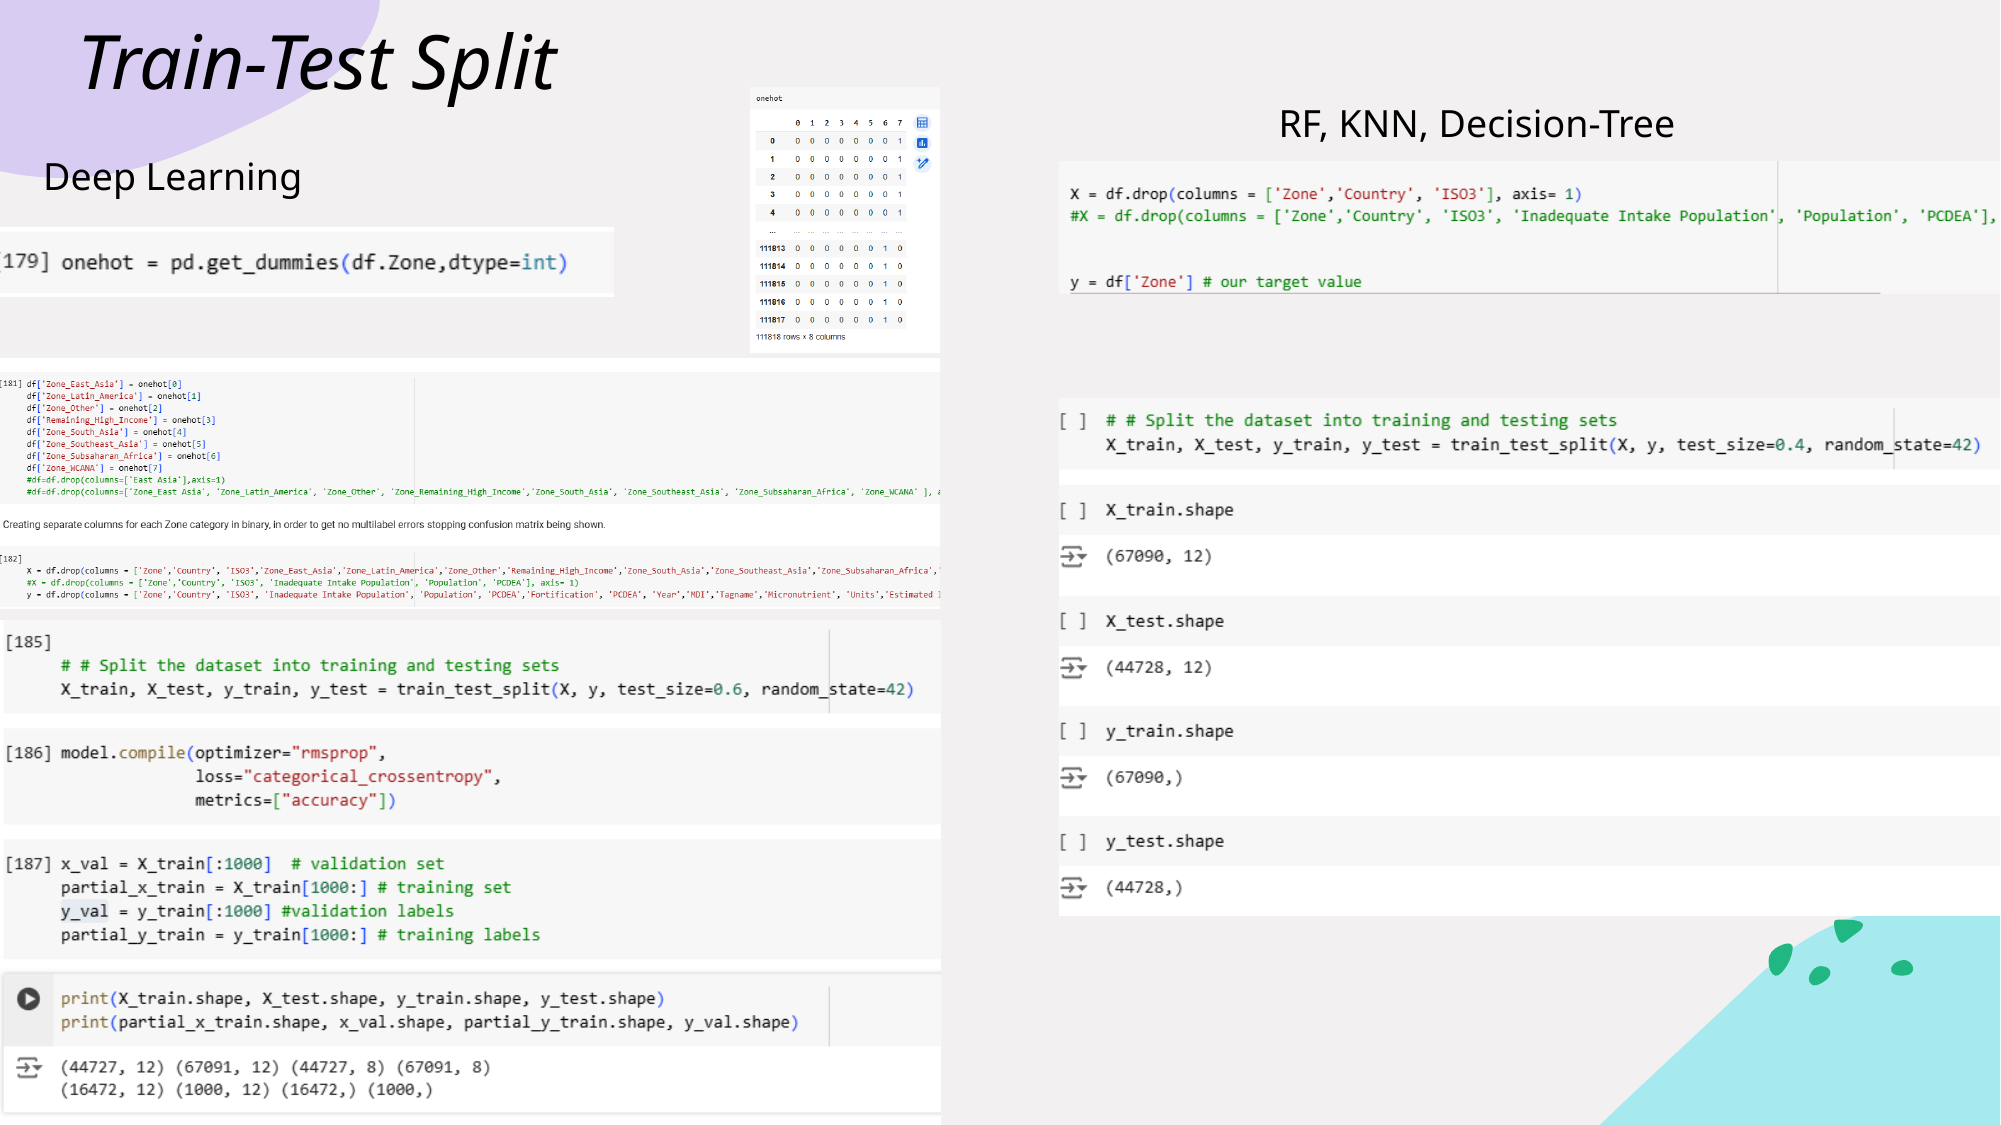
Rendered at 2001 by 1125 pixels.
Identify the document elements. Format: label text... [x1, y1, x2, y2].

title Train-Test Split [62, 0, 1716, 112]
picture [1059, 398, 2000, 916]
picture [0, 227, 615, 297]
picture [0, 358, 941, 609]
picture [1059, 161, 2000, 294]
text_box RF, KNN, Decision-Tree [1263, 92, 1853, 154]
picture [0, 620, 941, 1125]
picture [750, 87, 941, 353]
text_box Deep Learning [28, 145, 497, 207]
